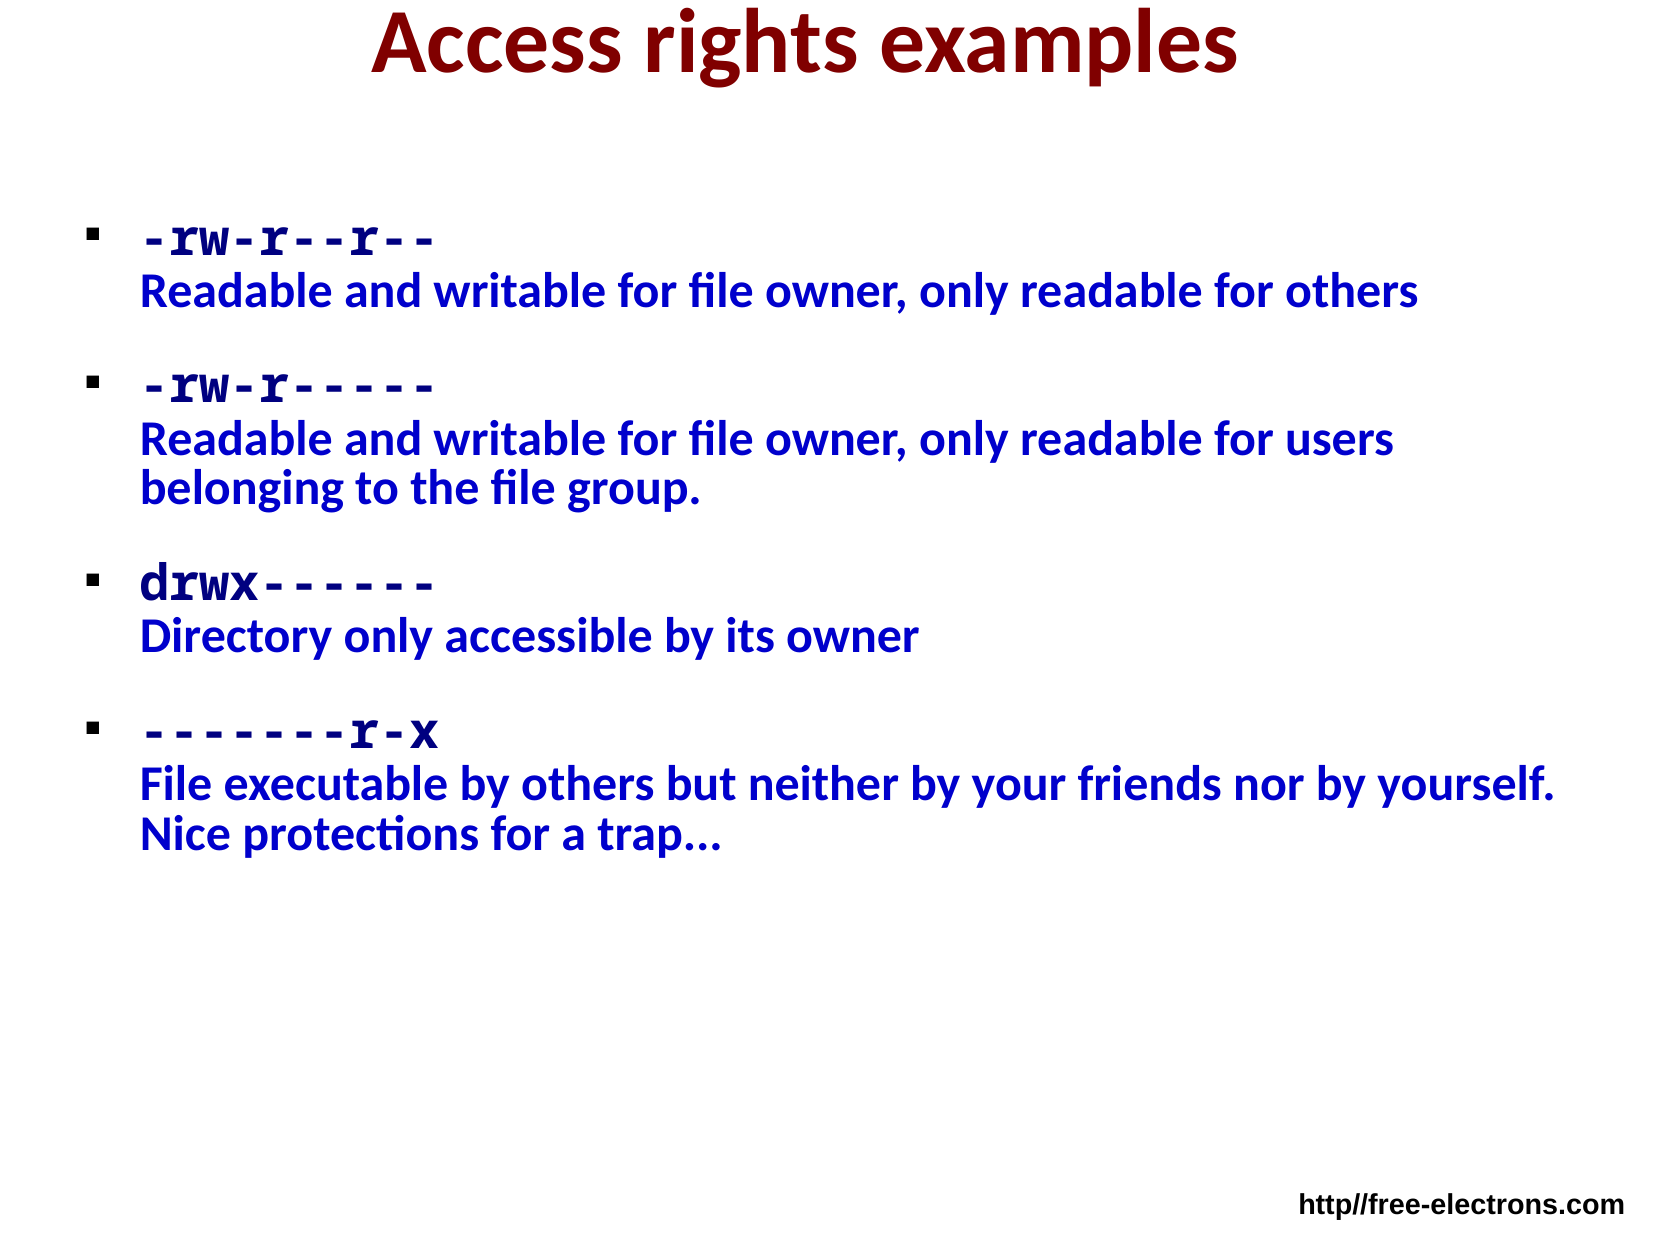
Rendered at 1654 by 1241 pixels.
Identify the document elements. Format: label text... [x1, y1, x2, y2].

list -rw-r--r-- Readable and writable for file owner, only readable for others -rw-r----- Readable and writable for file owner, only readable for users belonging to the file group. drwx------ Directory only accessible by its owner -------r-x File executable by others but neither by your friends nor by yourself. Nice protections for a trap... [68, 201, 1592, 1118]
title Access rights examples [60, 0, 1551, 106]
text_box http//free-electrons.com [1275, 1181, 1641, 1241]
